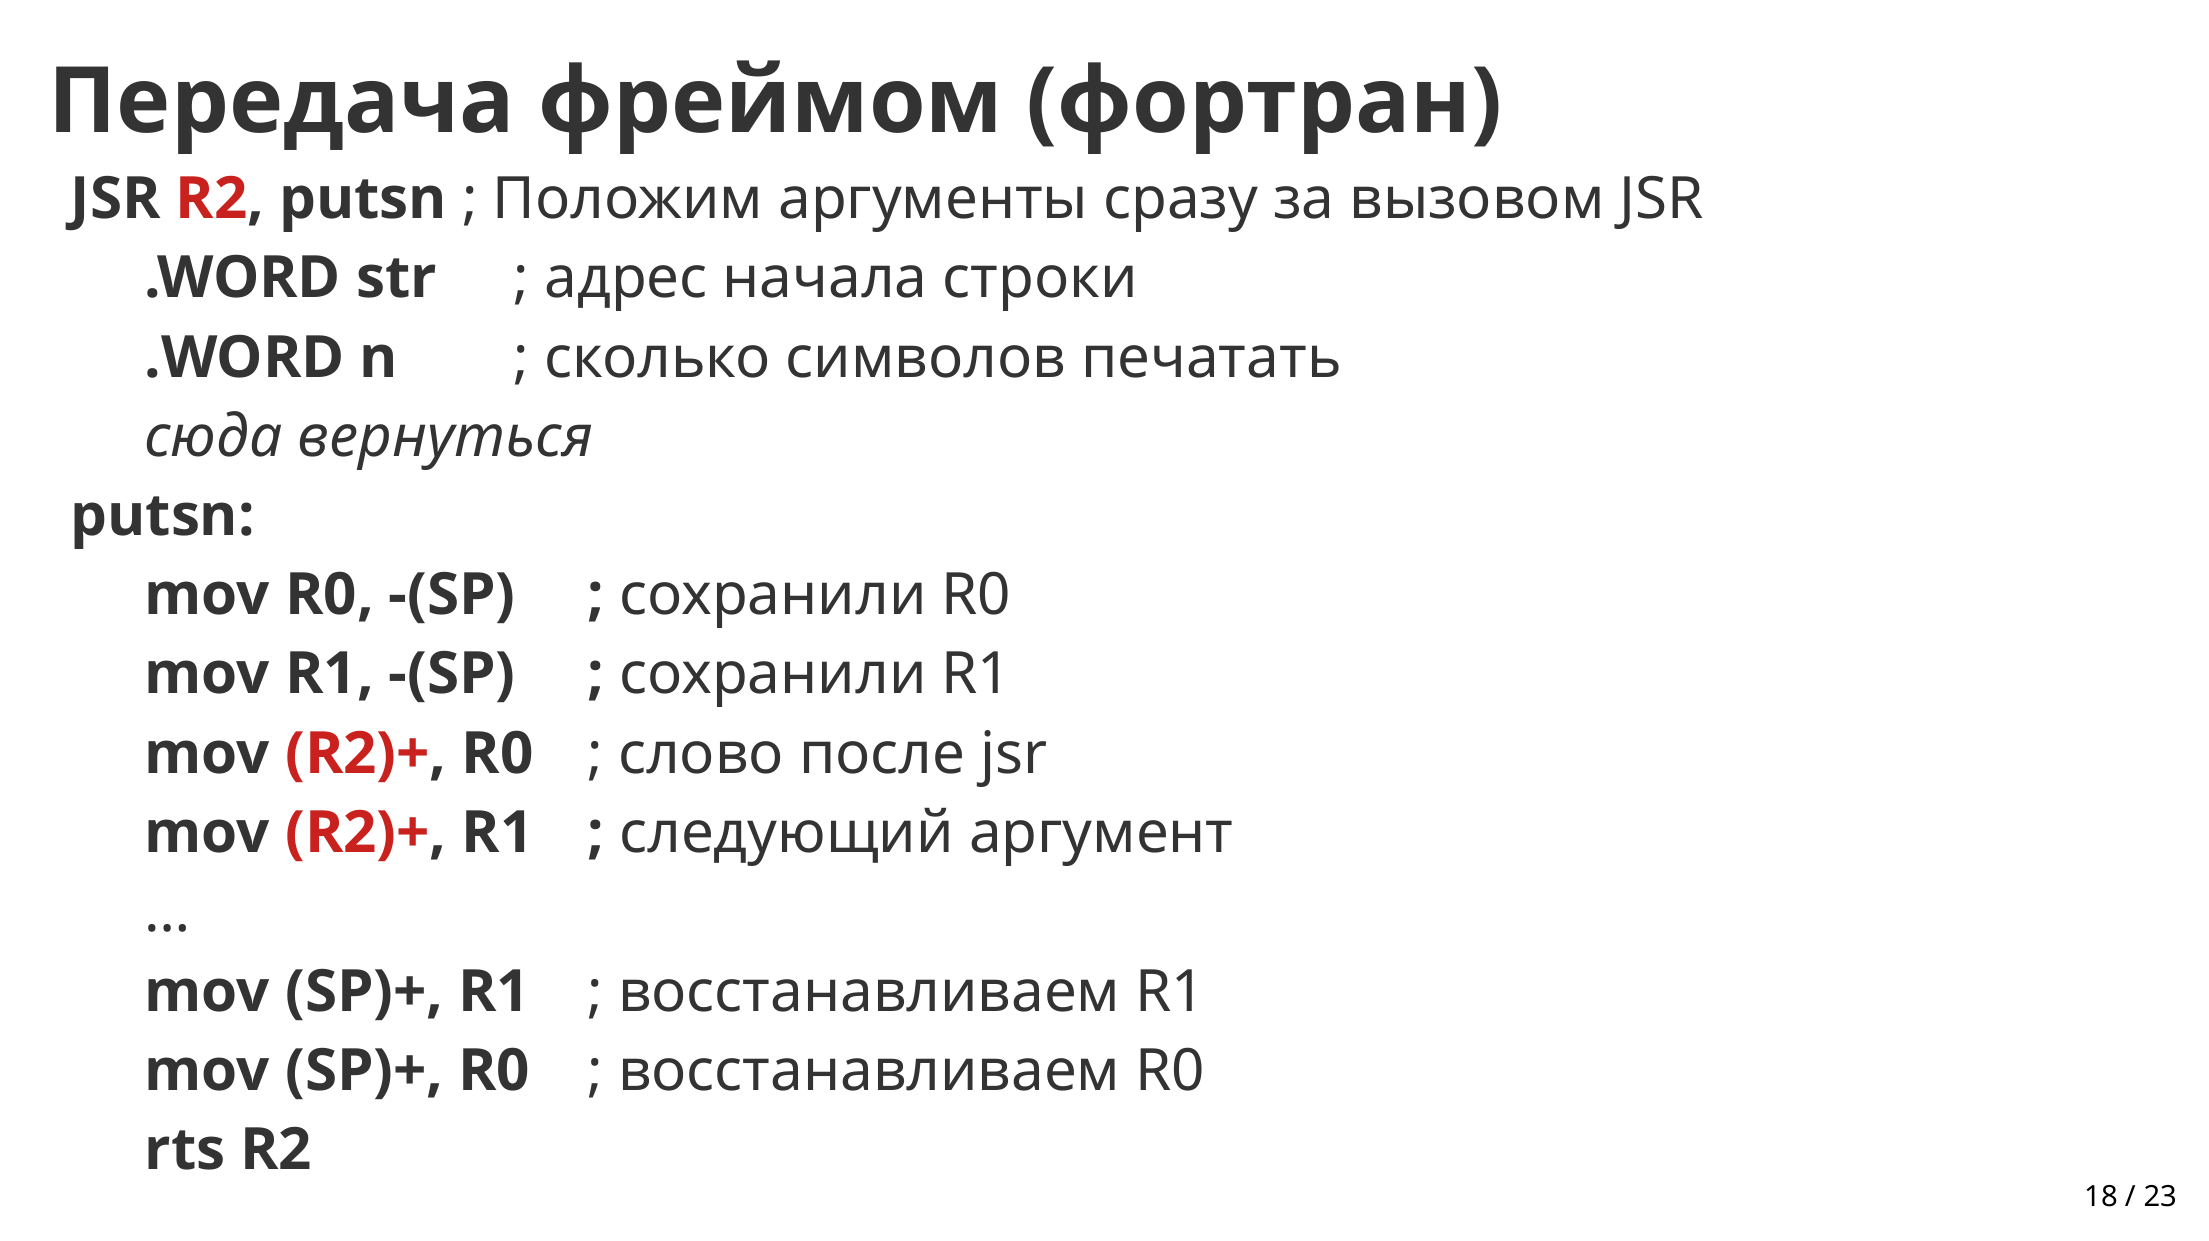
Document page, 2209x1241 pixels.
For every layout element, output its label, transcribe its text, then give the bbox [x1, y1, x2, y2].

list JSR R2, putsn ; Положим аргументы сразу за вызовом JSR .WORD str ; адрес начала строки .WORD n ; сколько символов печатать сюда вернуться putsn: mov R0, -(SP) ; сохранили R0 mov R1, -(SP) ; сохранили R1 mov (R2)+, R0 ; слово после jsr mov (R2)+, R1 ; следующий аргумент … mov (SP)+, R1 ; восстанавливаем R1 mov (SP)+, R0 ; восстанавливаем R0 rts R2 [0, 156, 1869, 1177]
title Передача фреймом (фортран) [48, 34, 2174, 160]
